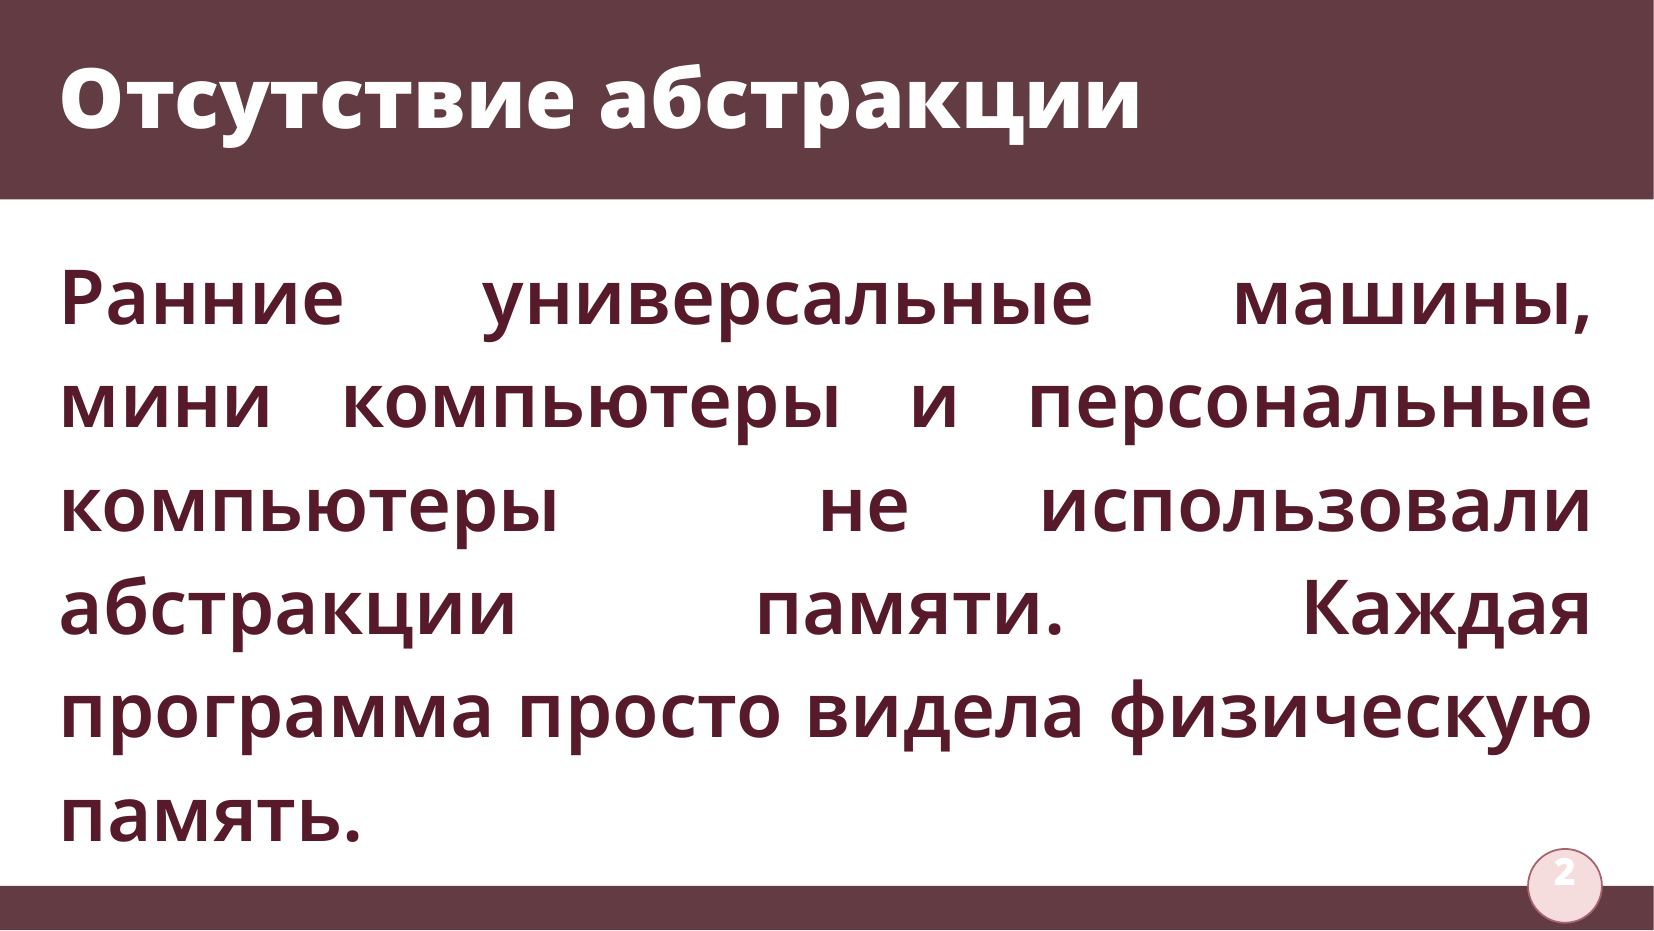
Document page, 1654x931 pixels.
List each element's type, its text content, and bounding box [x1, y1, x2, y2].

list Ранние универсальные машины, мини компьютеры и персональные компьютеры не использовали абстракции памяти. Каждая программа просто видела физическую память. [59, 243, 1595, 864]
title Отсутствие абстракции [59, 37, 1595, 156]
